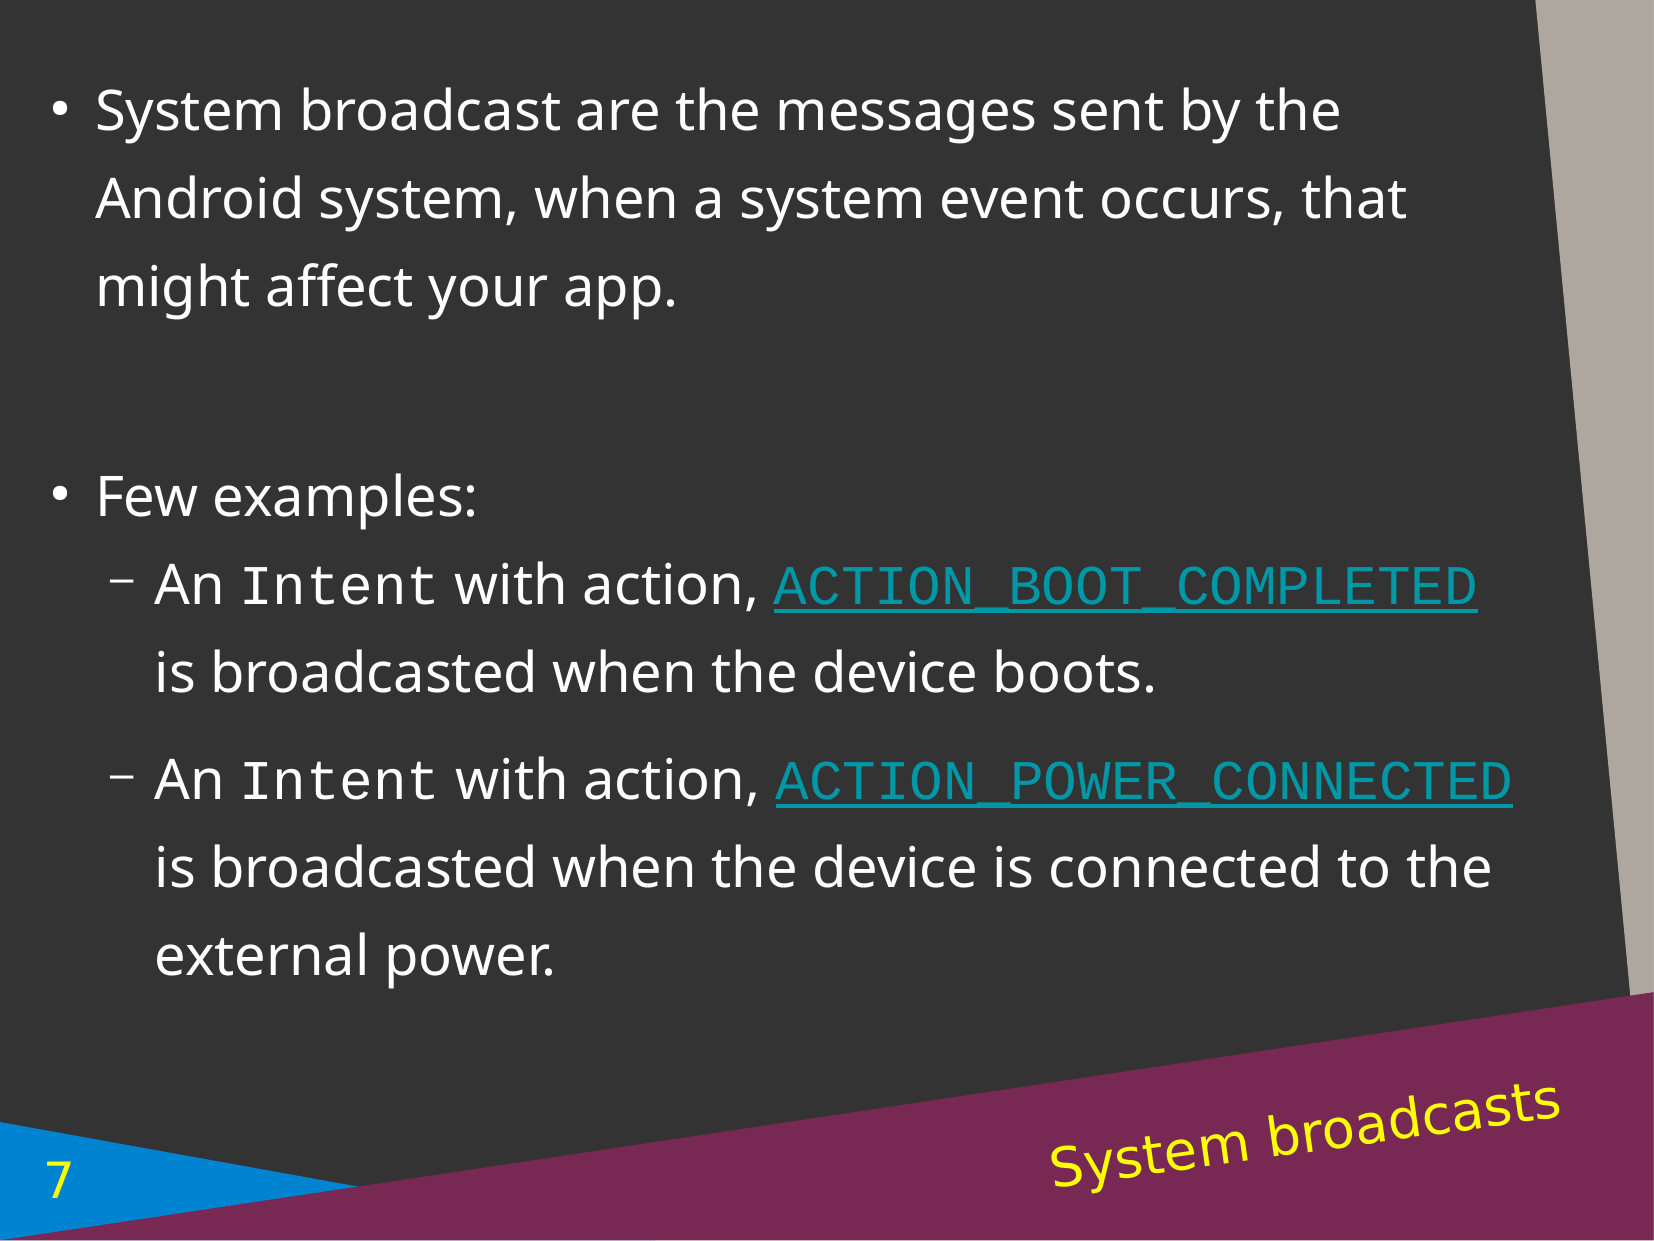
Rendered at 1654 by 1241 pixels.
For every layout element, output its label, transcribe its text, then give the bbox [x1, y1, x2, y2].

title System broadcasts [956, 995, 1654, 1241]
list System broadcast are the messages sent by the Android system, when a system event occurs, that might affect your app. Few examples: An Intent with action, ACTION_BOOT_COMPLETED is broadcasted when the device boots. An Intent with action, ACTION_POWER_CONNECTED is broadcasted when the device is connected to the external power. [35, 59, 1524, 993]
